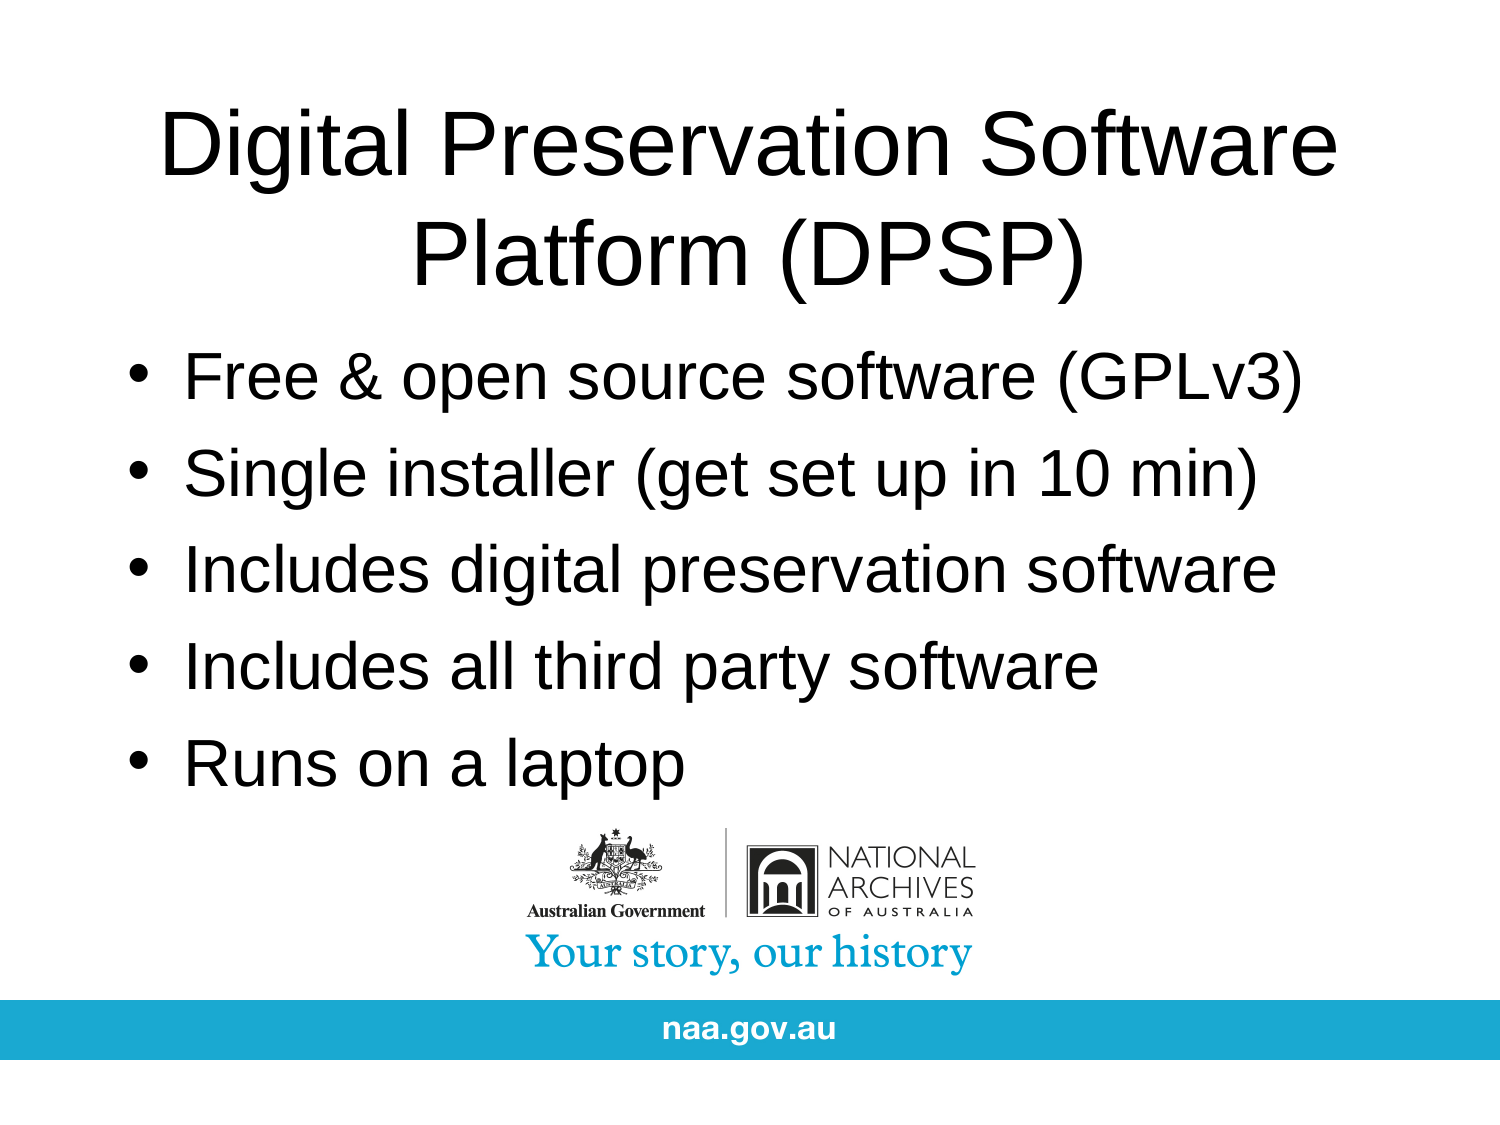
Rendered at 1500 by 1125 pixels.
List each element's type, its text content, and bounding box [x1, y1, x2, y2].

list Free & open source software (GPLv3) Single installer (get set up in 10 min) Includes digital preservation software Includes all third party software Runs on a laptop [112, 324, 1388, 1068]
picture [0, 0, 1500, 1125]
title Digital Preservation Software Platform (DPSP) [112, 76, 1388, 312]
